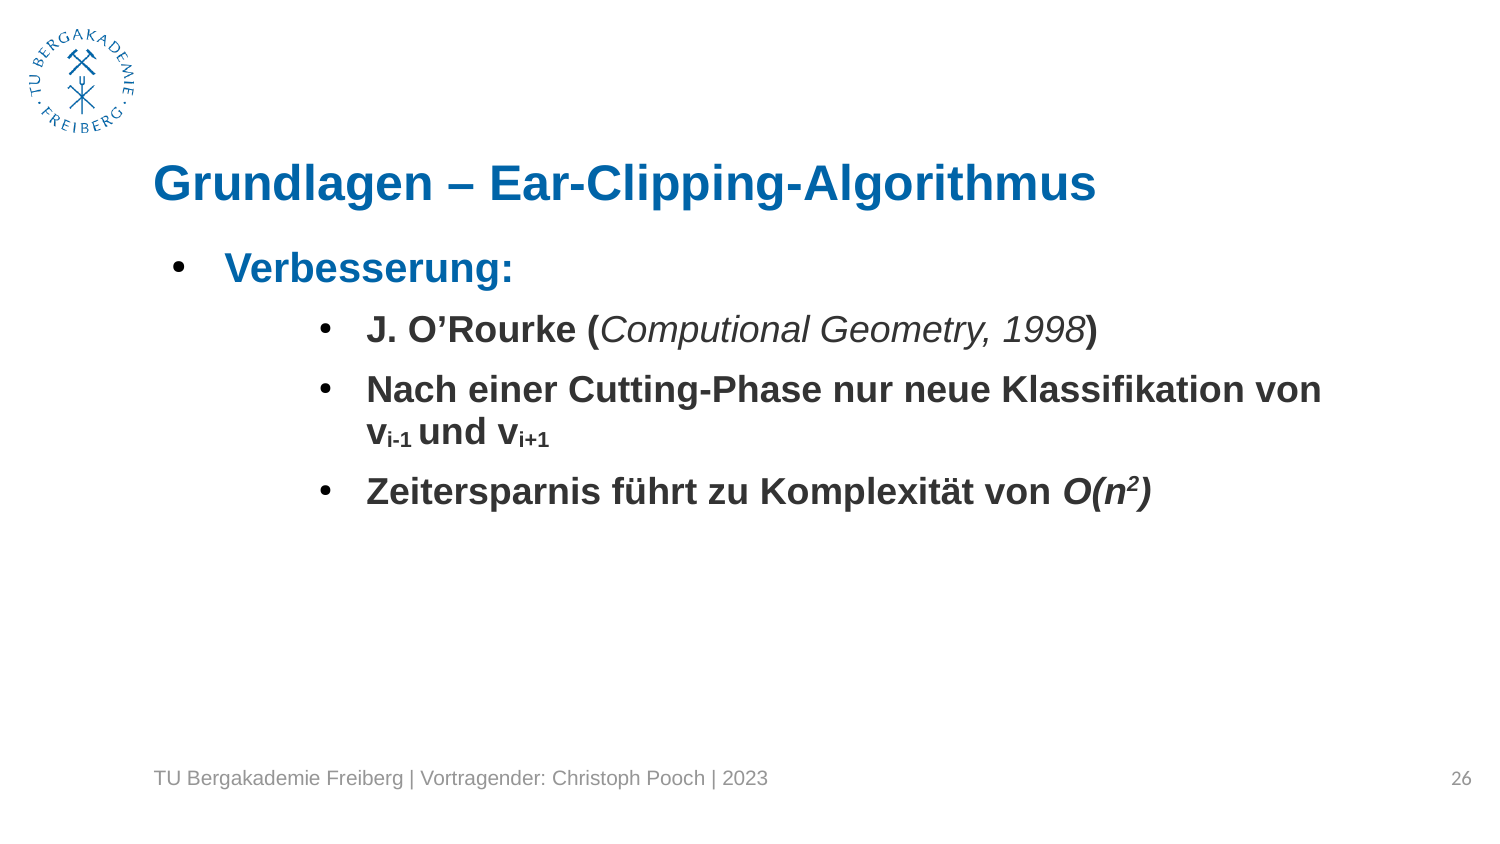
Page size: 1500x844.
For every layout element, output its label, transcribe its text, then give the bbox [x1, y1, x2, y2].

footer TU Bergakademie Freiberg | Vortragender: Christoph Pooch | 2023 [153, 777, 1353, 824]
list Verbesserung: J. O’Rourke (Computional Geometry, 1998) Nach einer Cutting-Phase nur neue Klassifikation von vi-1 und vi+1 Zeitersparnis führt zu Komplexität von O(n2) [153, 244, 1353, 777]
picture [29, 29, 134, 133]
slide_number 44 [1352, 764, 1473, 825]
list Grundlagen – Ear-Clipping-Algorithmus [153, 150, 1353, 221]
